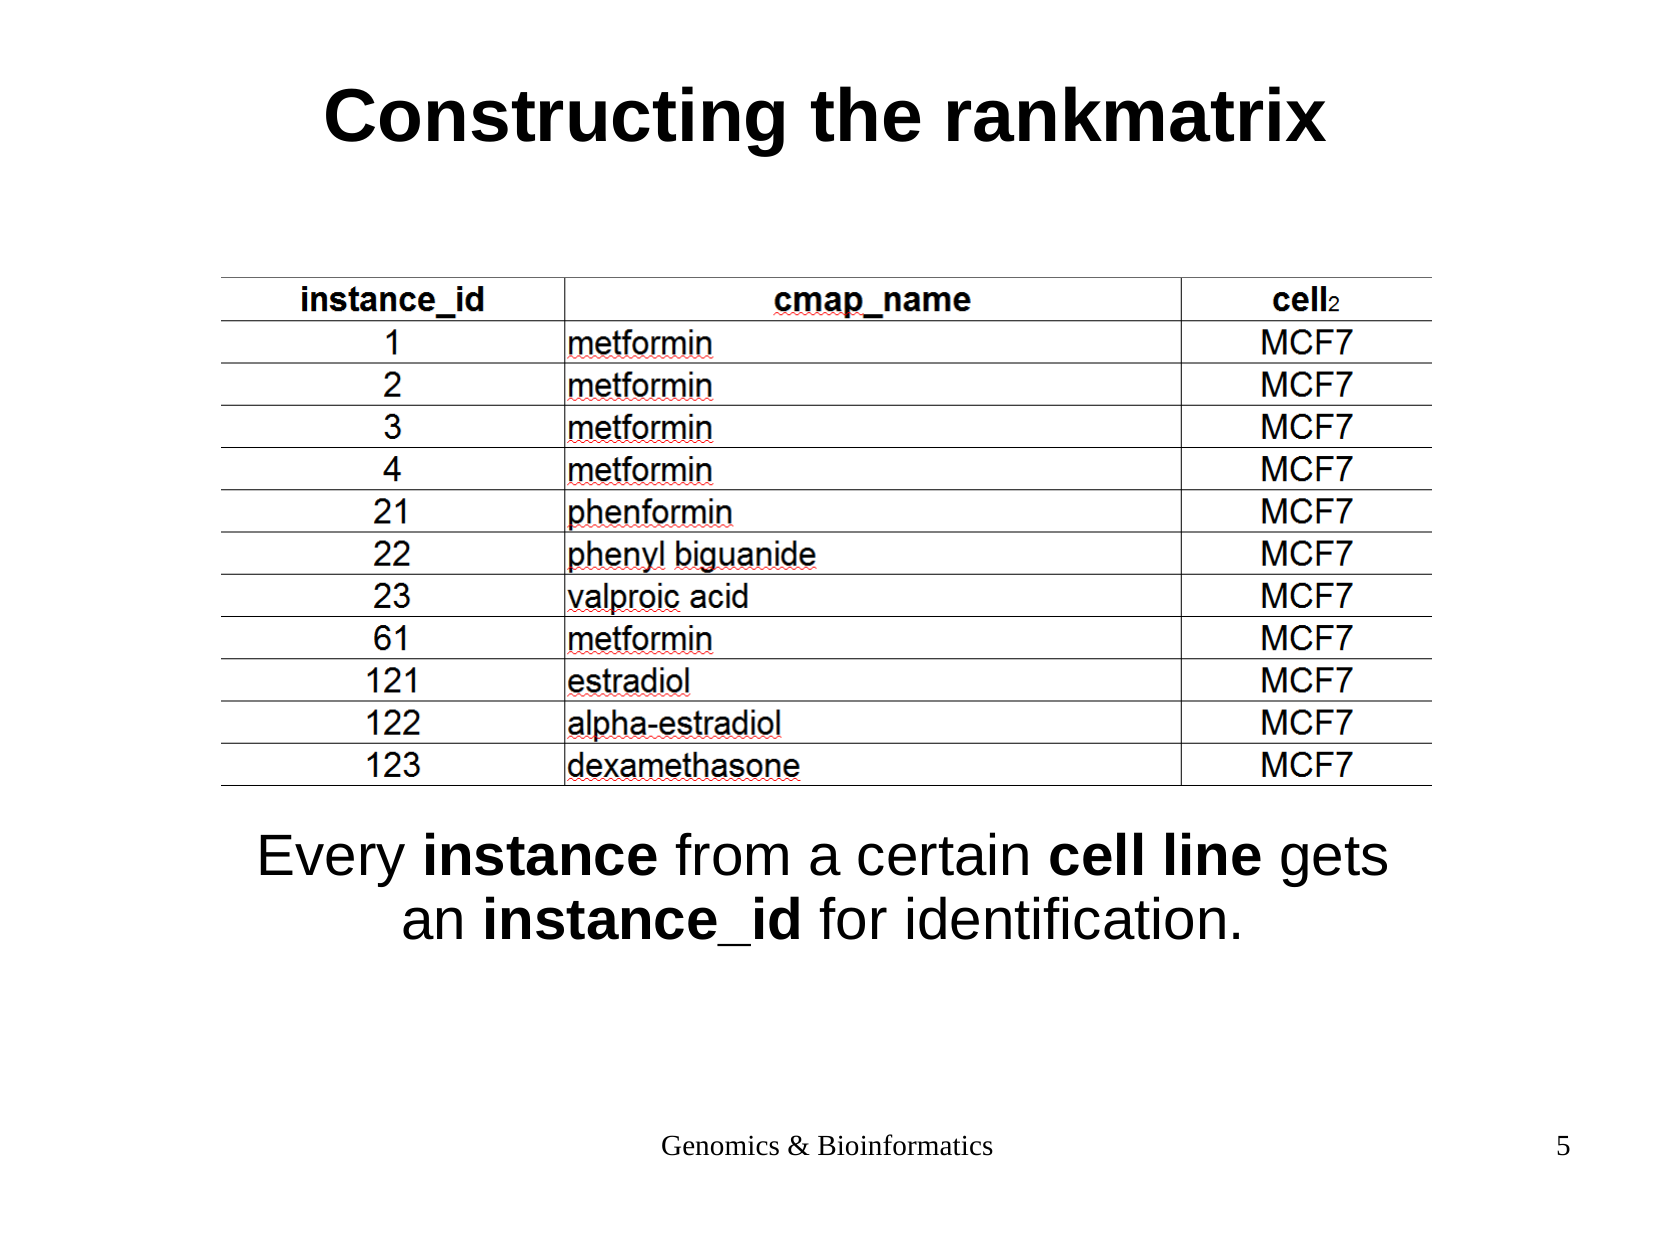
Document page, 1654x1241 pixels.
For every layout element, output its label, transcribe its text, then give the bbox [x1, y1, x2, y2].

text_box Constructing the rankmatrix [308, 66, 1345, 166]
picture [221, 277, 1432, 786]
text_box Every instance from a certain cell line gets an instance_id for identification. [221, 814, 1426, 960]
